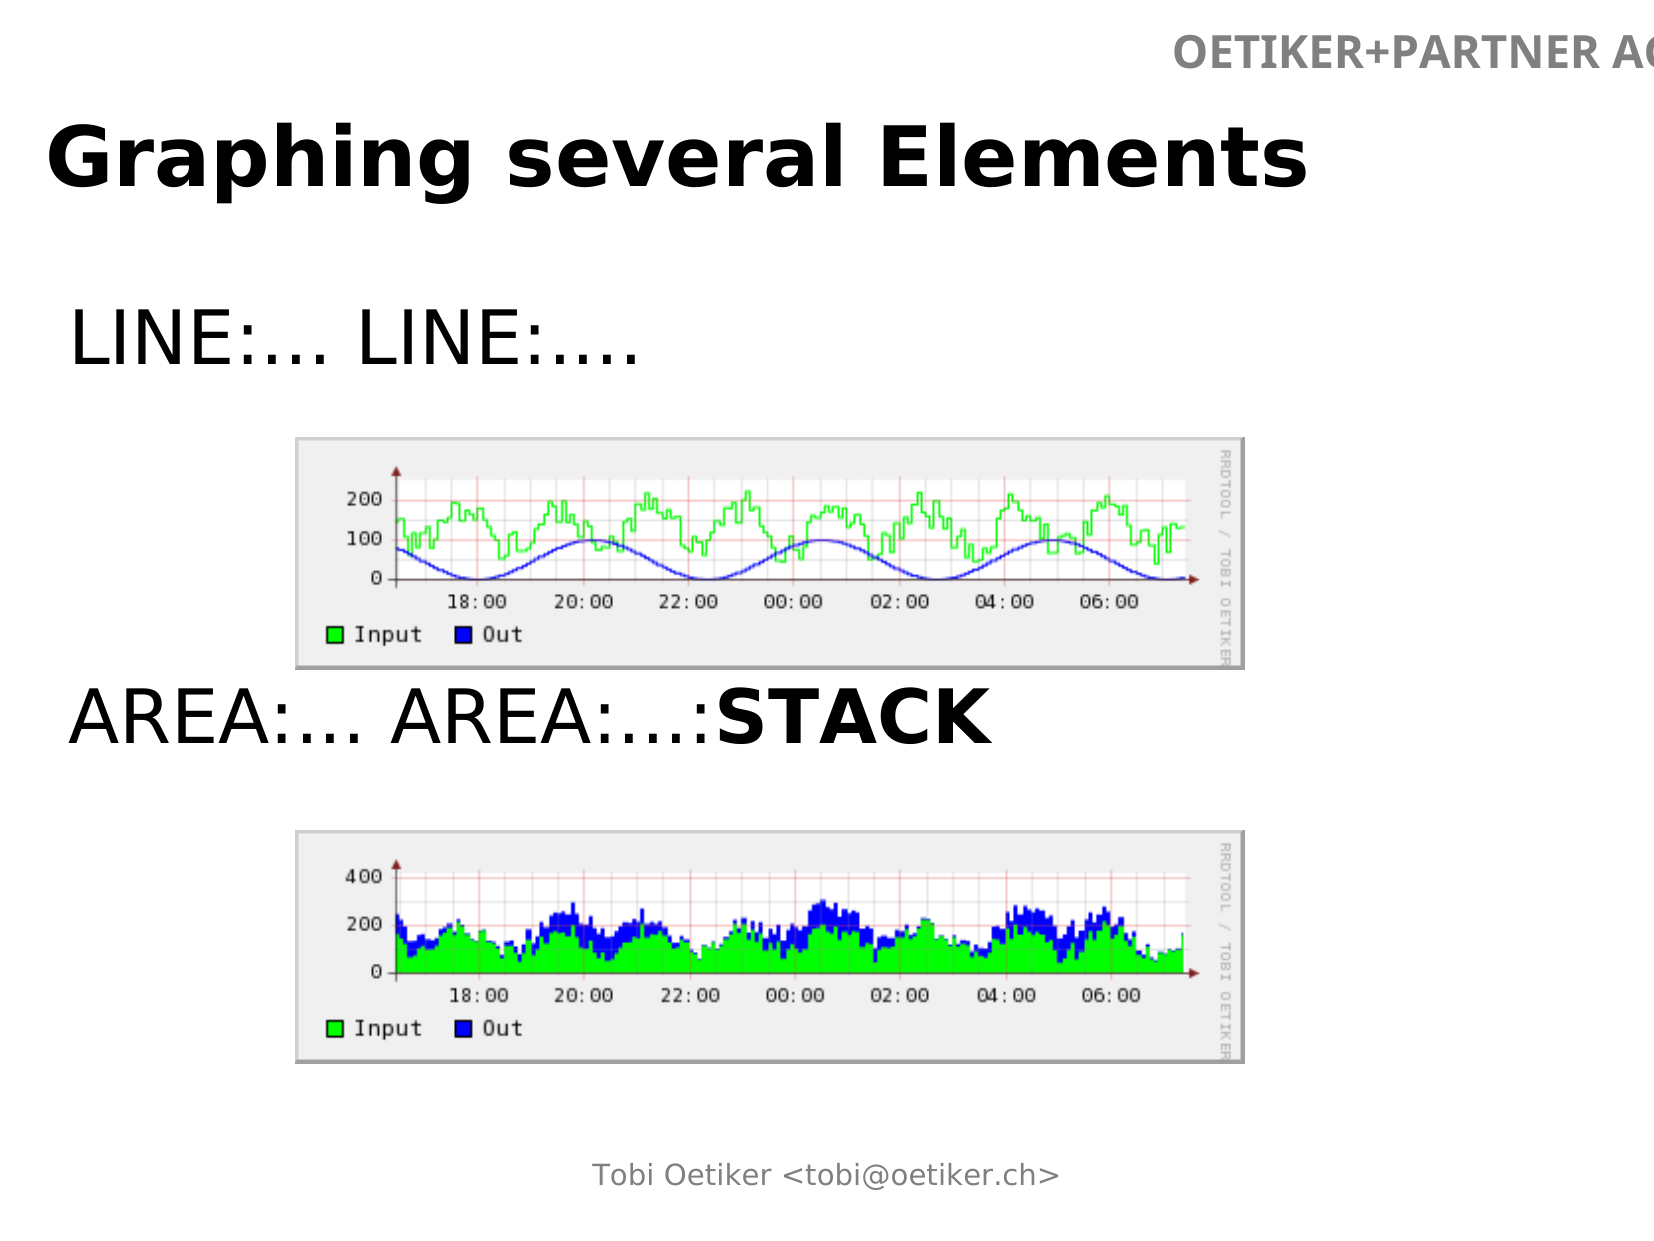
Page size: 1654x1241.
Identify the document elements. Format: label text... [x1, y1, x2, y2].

title Graphing several Elements [45, 82, 1583, 233]
picture [295, 830, 1245, 1064]
list LINE:... LINE:.... AREA:... AREA:...:STACK [50, 295, 1571, 1099]
picture [295, 437, 1245, 671]
